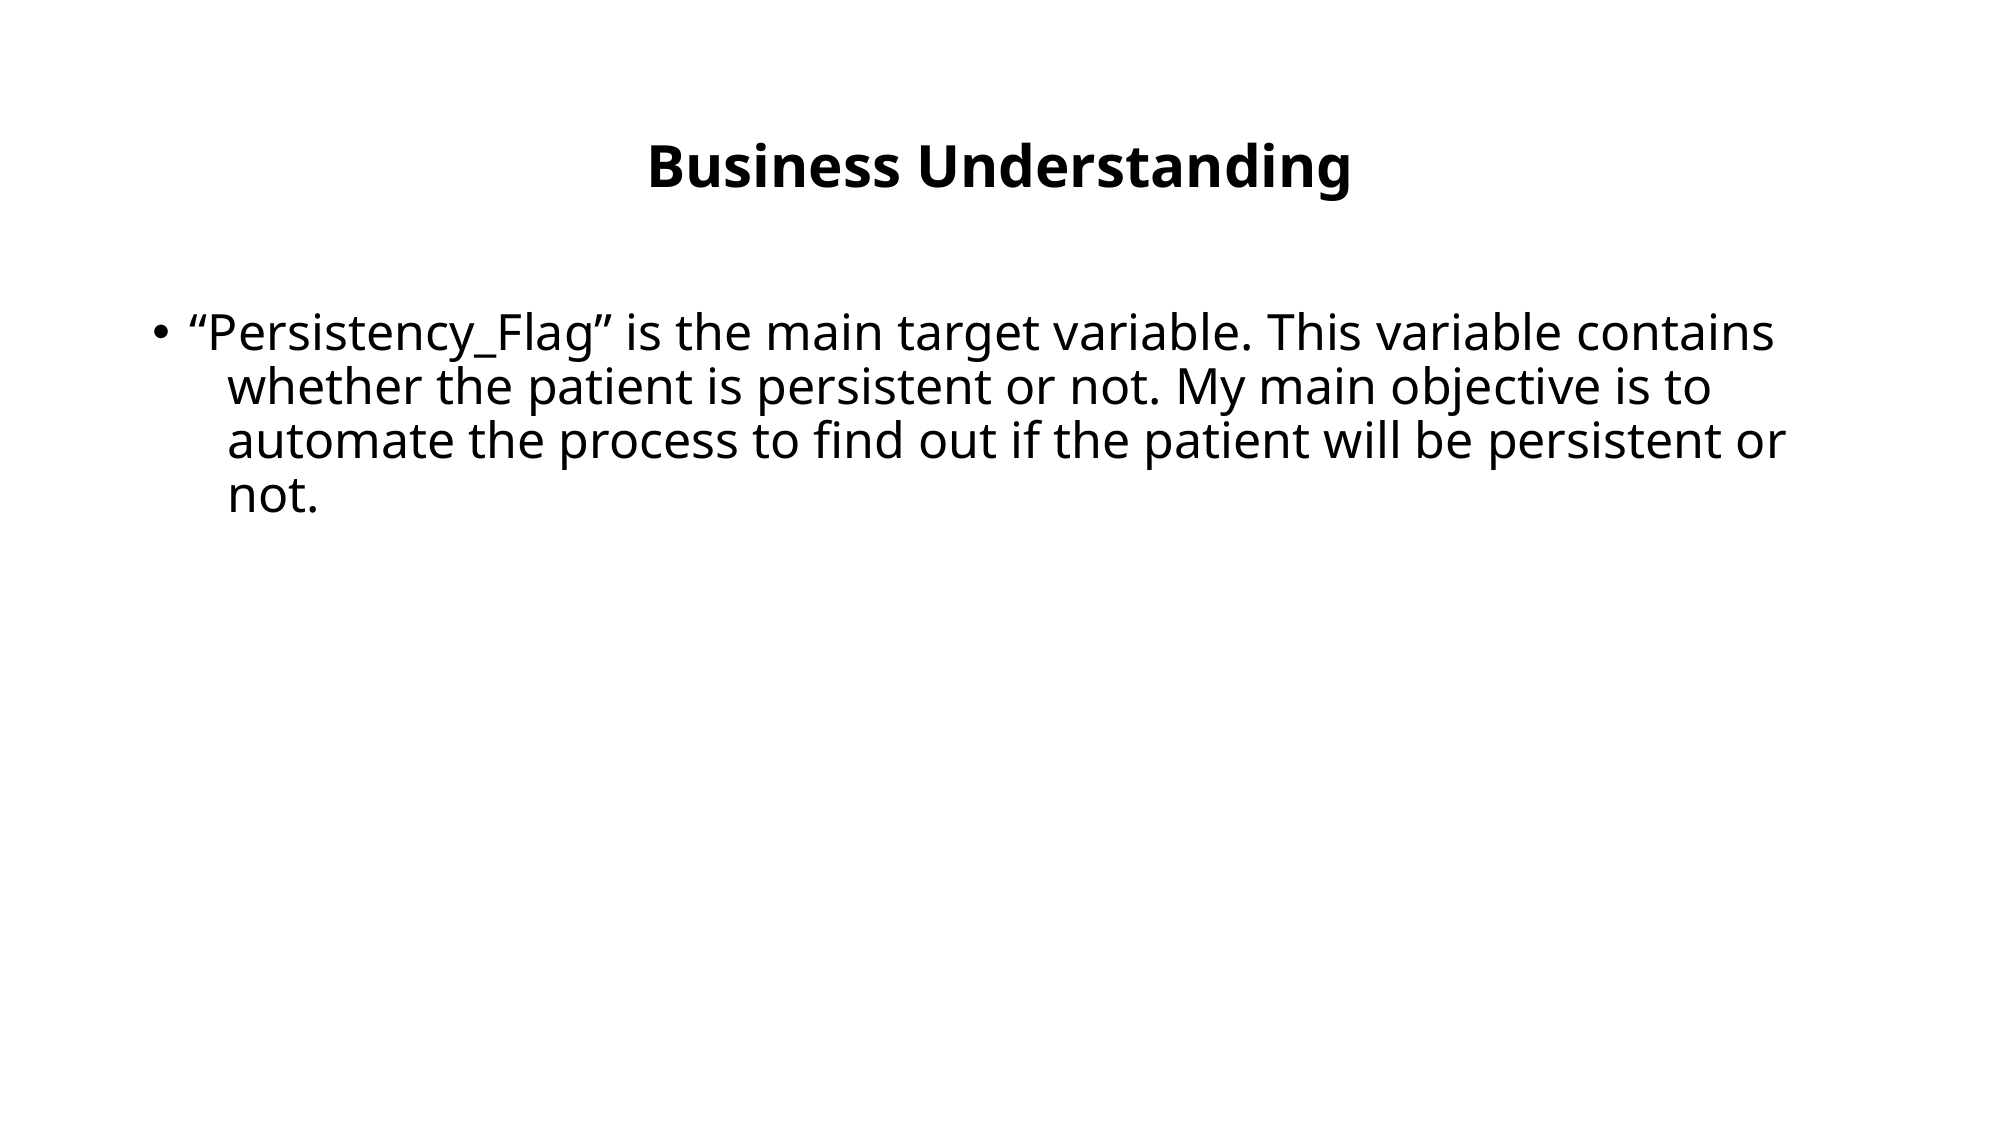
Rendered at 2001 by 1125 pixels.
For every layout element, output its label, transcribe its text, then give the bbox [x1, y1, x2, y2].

list “Persistency_Flag” is the main target variable. This variable contains whether the patient is persistent or not. My main objective is to automate the process to find out if the patient will be persistent or not. [137, 299, 1863, 1014]
title Business Understanding [137, 59, 1863, 278]
